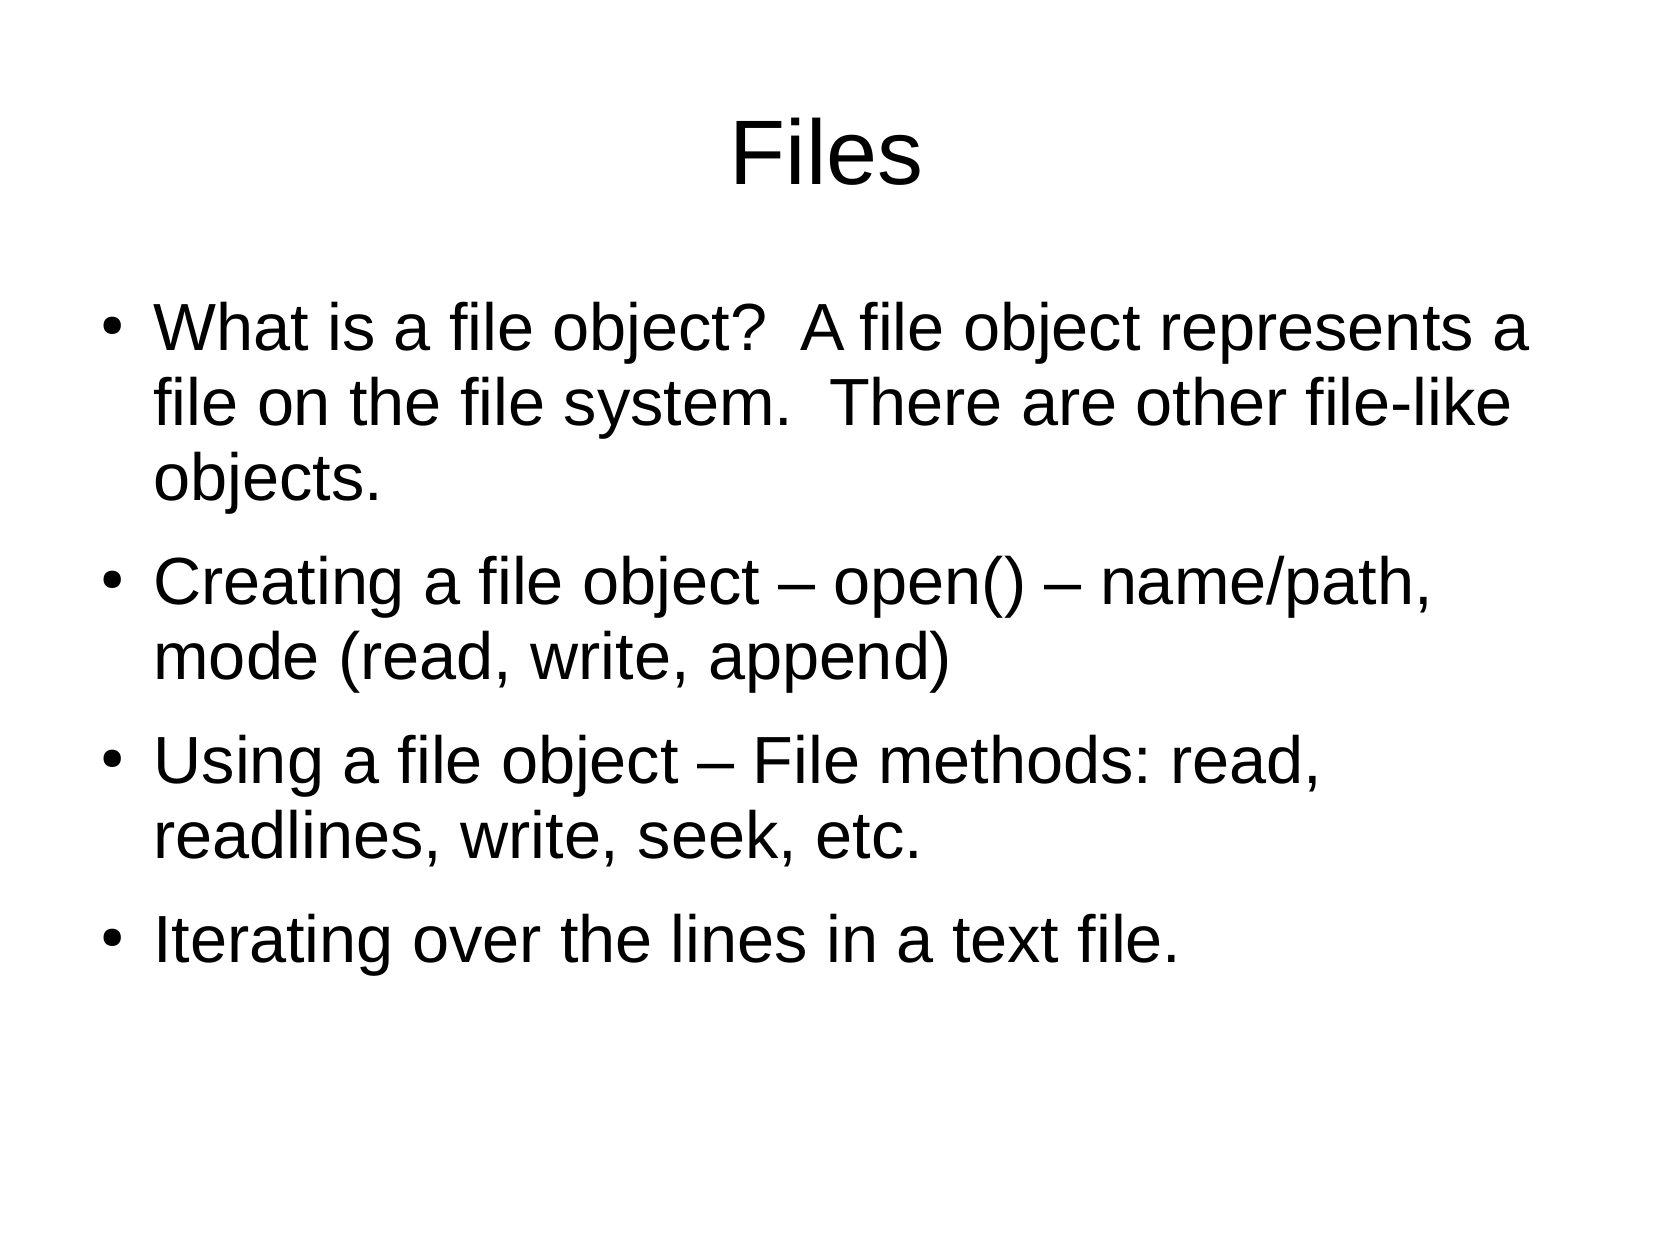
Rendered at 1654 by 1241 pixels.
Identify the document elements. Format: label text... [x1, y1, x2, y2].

title Files [82, 49, 1571, 257]
list What is a file object? A file object represents a file on the file system. There are other file-like objects. Creating a file object – open() – name/path, mode (read, write, append) Using a file object – File methods: read, readlines, write, seek, etc. Iterating over the lines in a text file. [82, 290, 1571, 1109]
